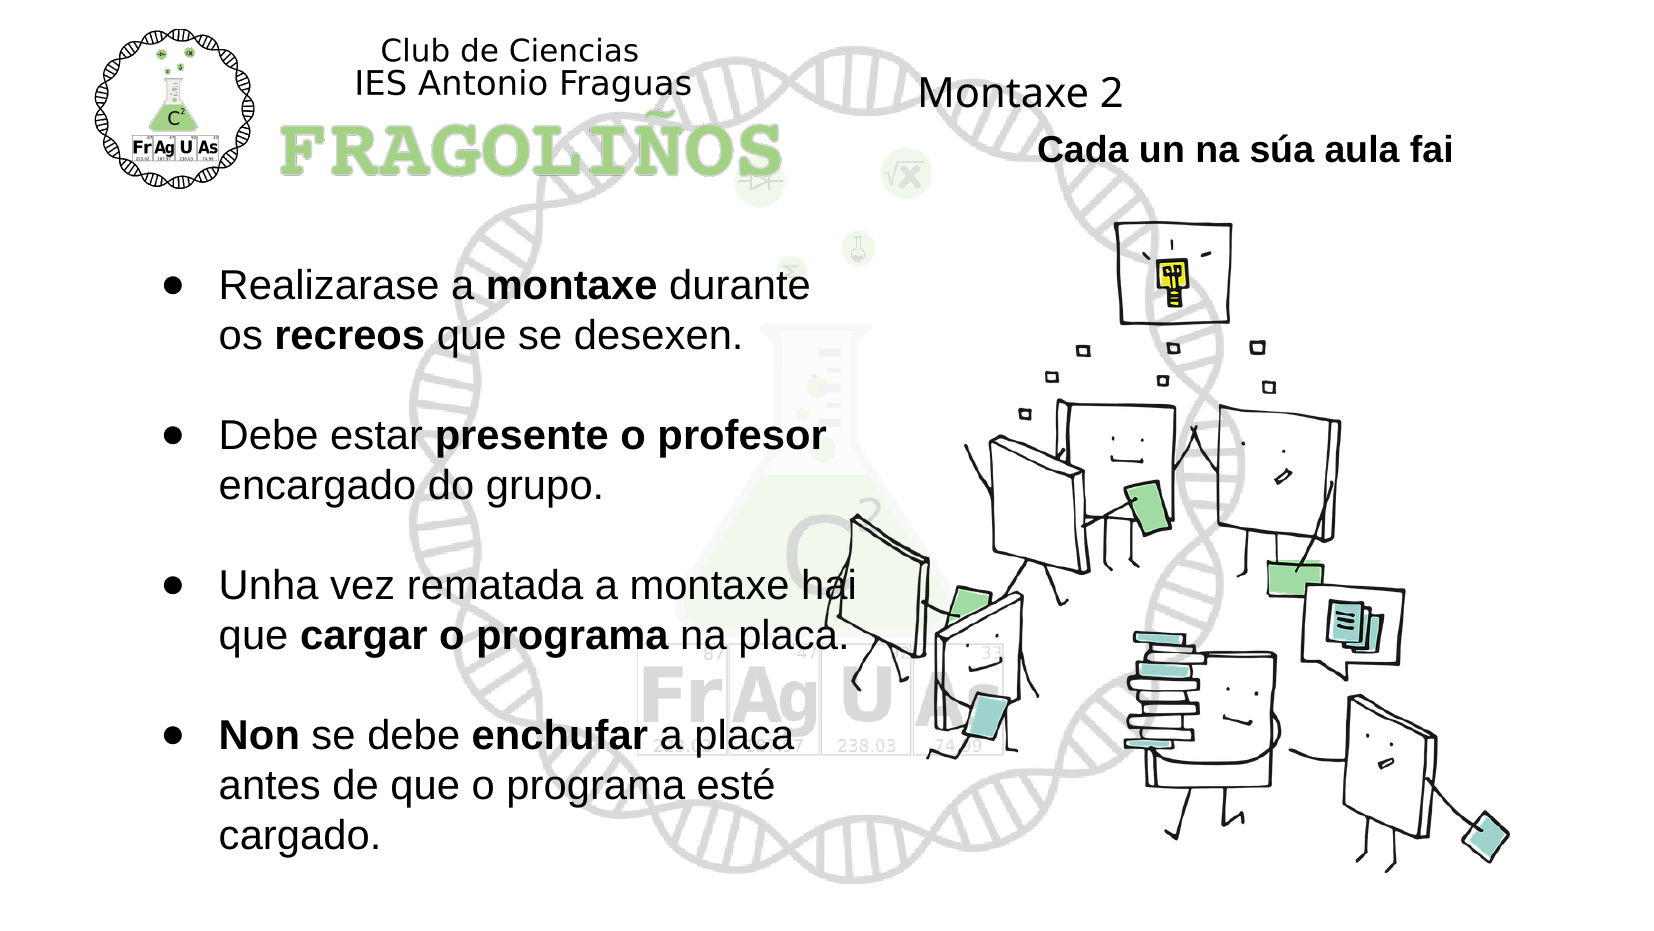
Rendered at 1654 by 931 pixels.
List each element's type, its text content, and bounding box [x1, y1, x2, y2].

text_box Realizarase a montaxe durante os recreos que se desexen. Debe estar presente o profesor encargado do grupo. Unha vez rematada a montaxe hai que cargar o programa na placa. Non se debe enchufar a placa antes de que o programa esté cargado. [128, 242, 814, 873]
picture [82, 29, 1510, 884]
text_box Cada un na súa aula fai [902, 118, 1589, 178]
text_box Montaxe 2 [902, 58, 1589, 118]
